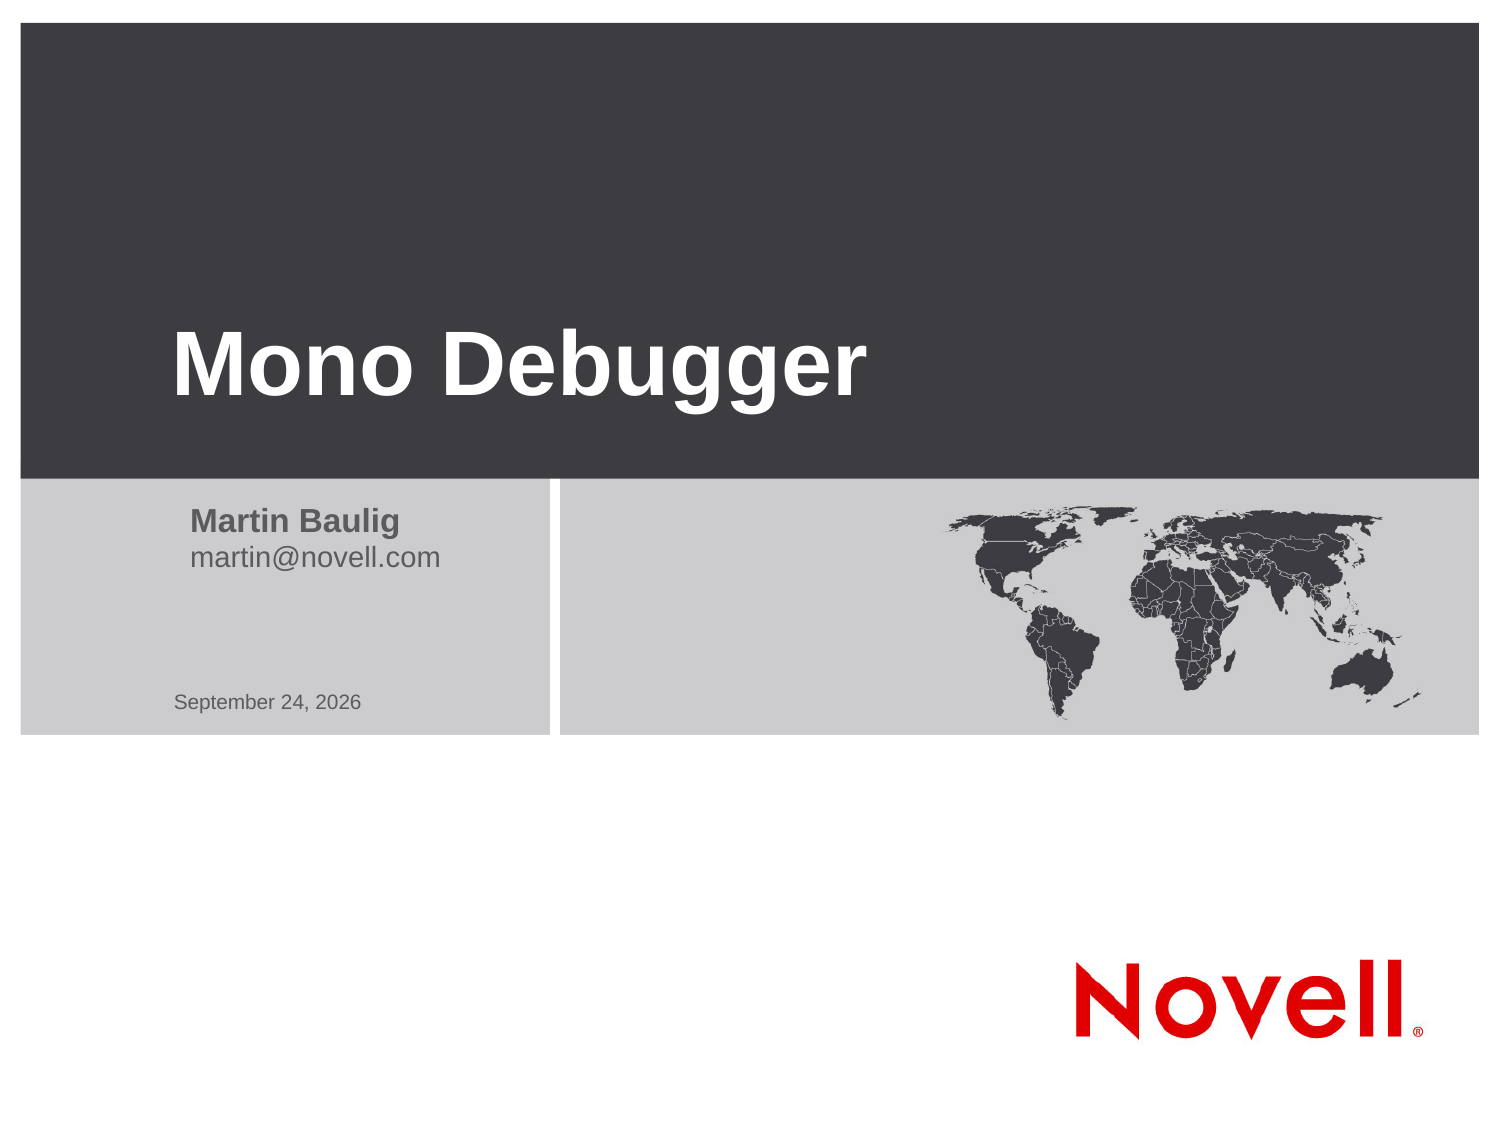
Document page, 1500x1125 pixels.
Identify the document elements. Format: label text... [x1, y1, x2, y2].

picture [1066, 951, 1430, 1047]
title Mono Debugger [156, 164, 1470, 415]
subtitle Martin Baulig martin@novell.com [156, 501, 513, 672]
picture [20, 479, 550, 735]
picture [560, 479, 1479, 735]
